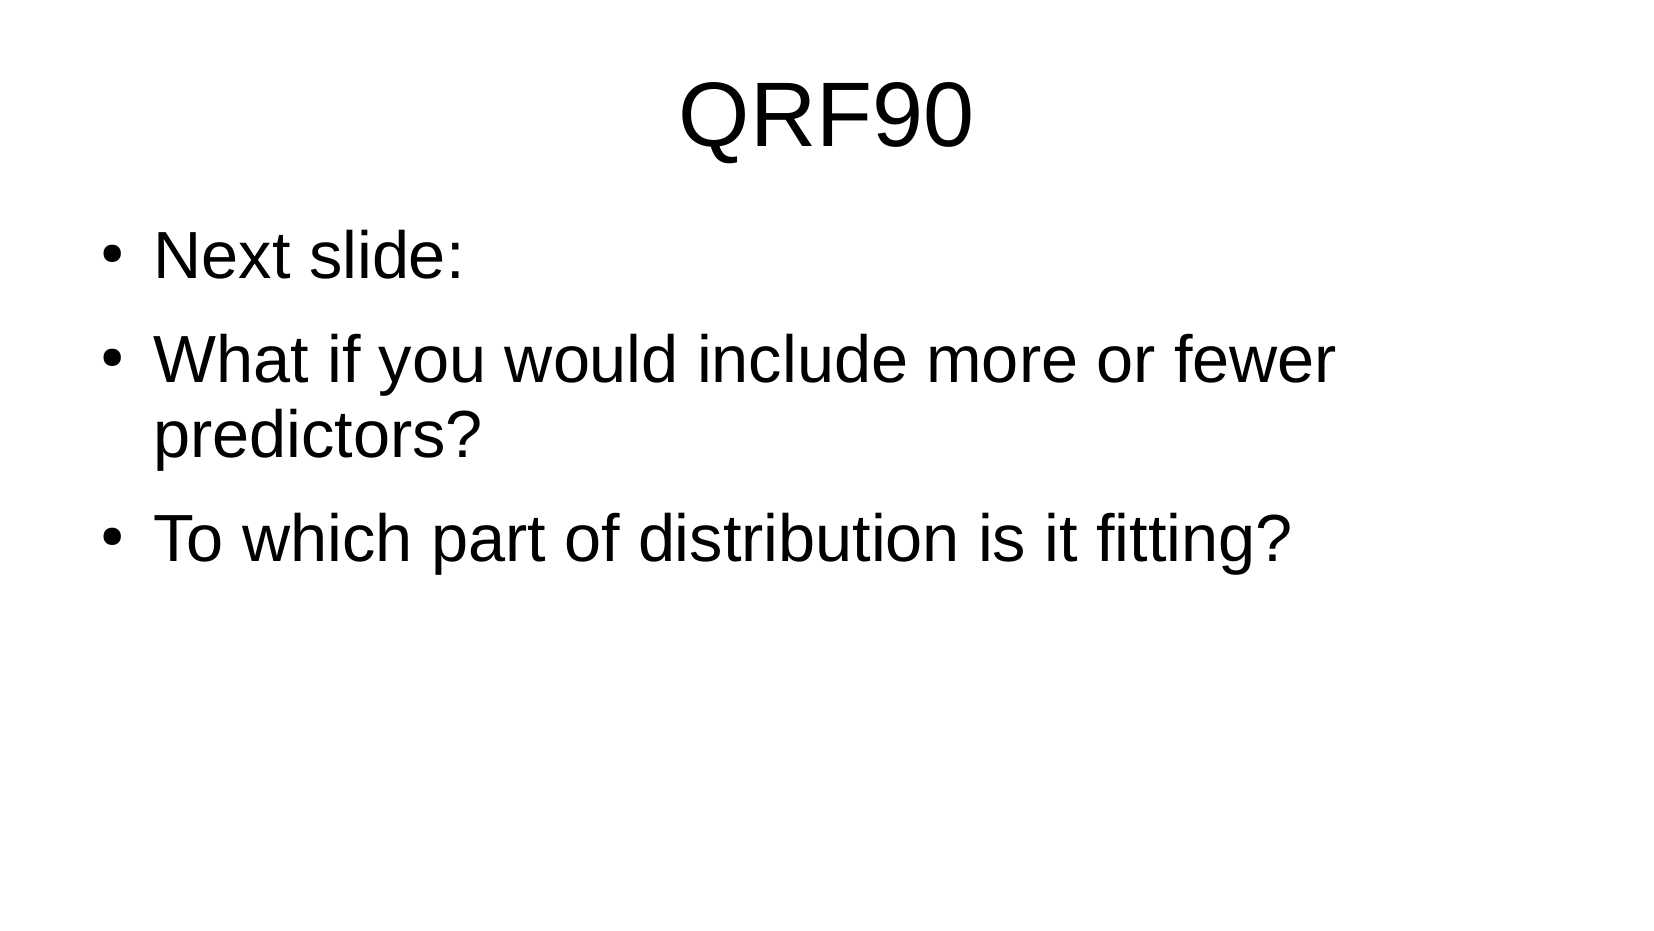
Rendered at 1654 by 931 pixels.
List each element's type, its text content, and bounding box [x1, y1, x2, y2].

title QRF90 [82, 37, 1571, 193]
list Next slide: What if you would include more or fewer predictors? To which part of distribution is it fitting? [82, 217, 1571, 758]
